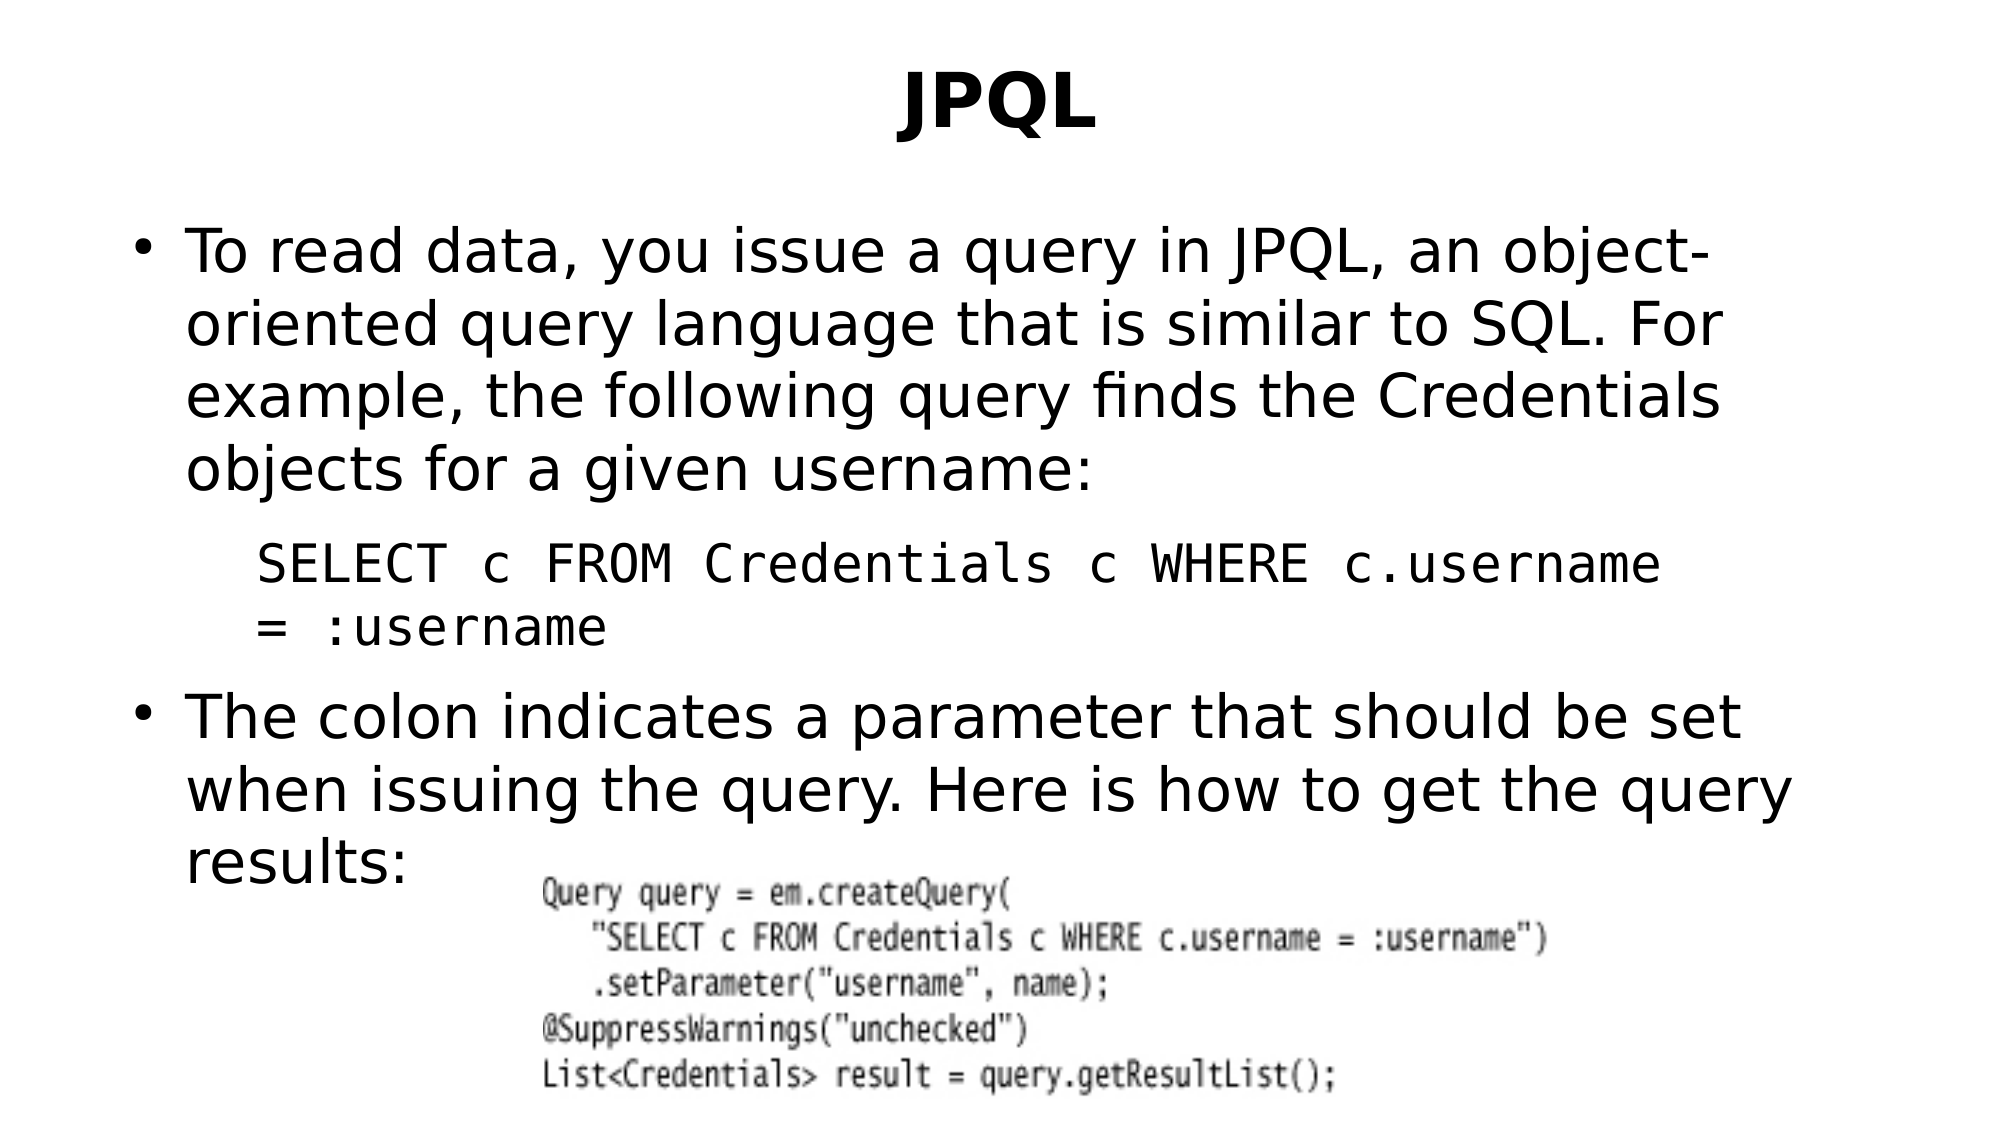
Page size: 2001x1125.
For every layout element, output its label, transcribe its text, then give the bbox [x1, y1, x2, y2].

title JPQL [99, 44, 1900, 177]
list To read data, you issue a query in JPQL, an object-oriented query language that is similar to SQL. For example, the following query finds the Credentials objects for a given username: SELECT c FROM Credentials c WHERE c.username = :username The colon indicates a parameter that should be set when issuing the query. Here is how to get the query results: [99, 204, 1914, 863]
picture [543, 875, 1550, 1099]
